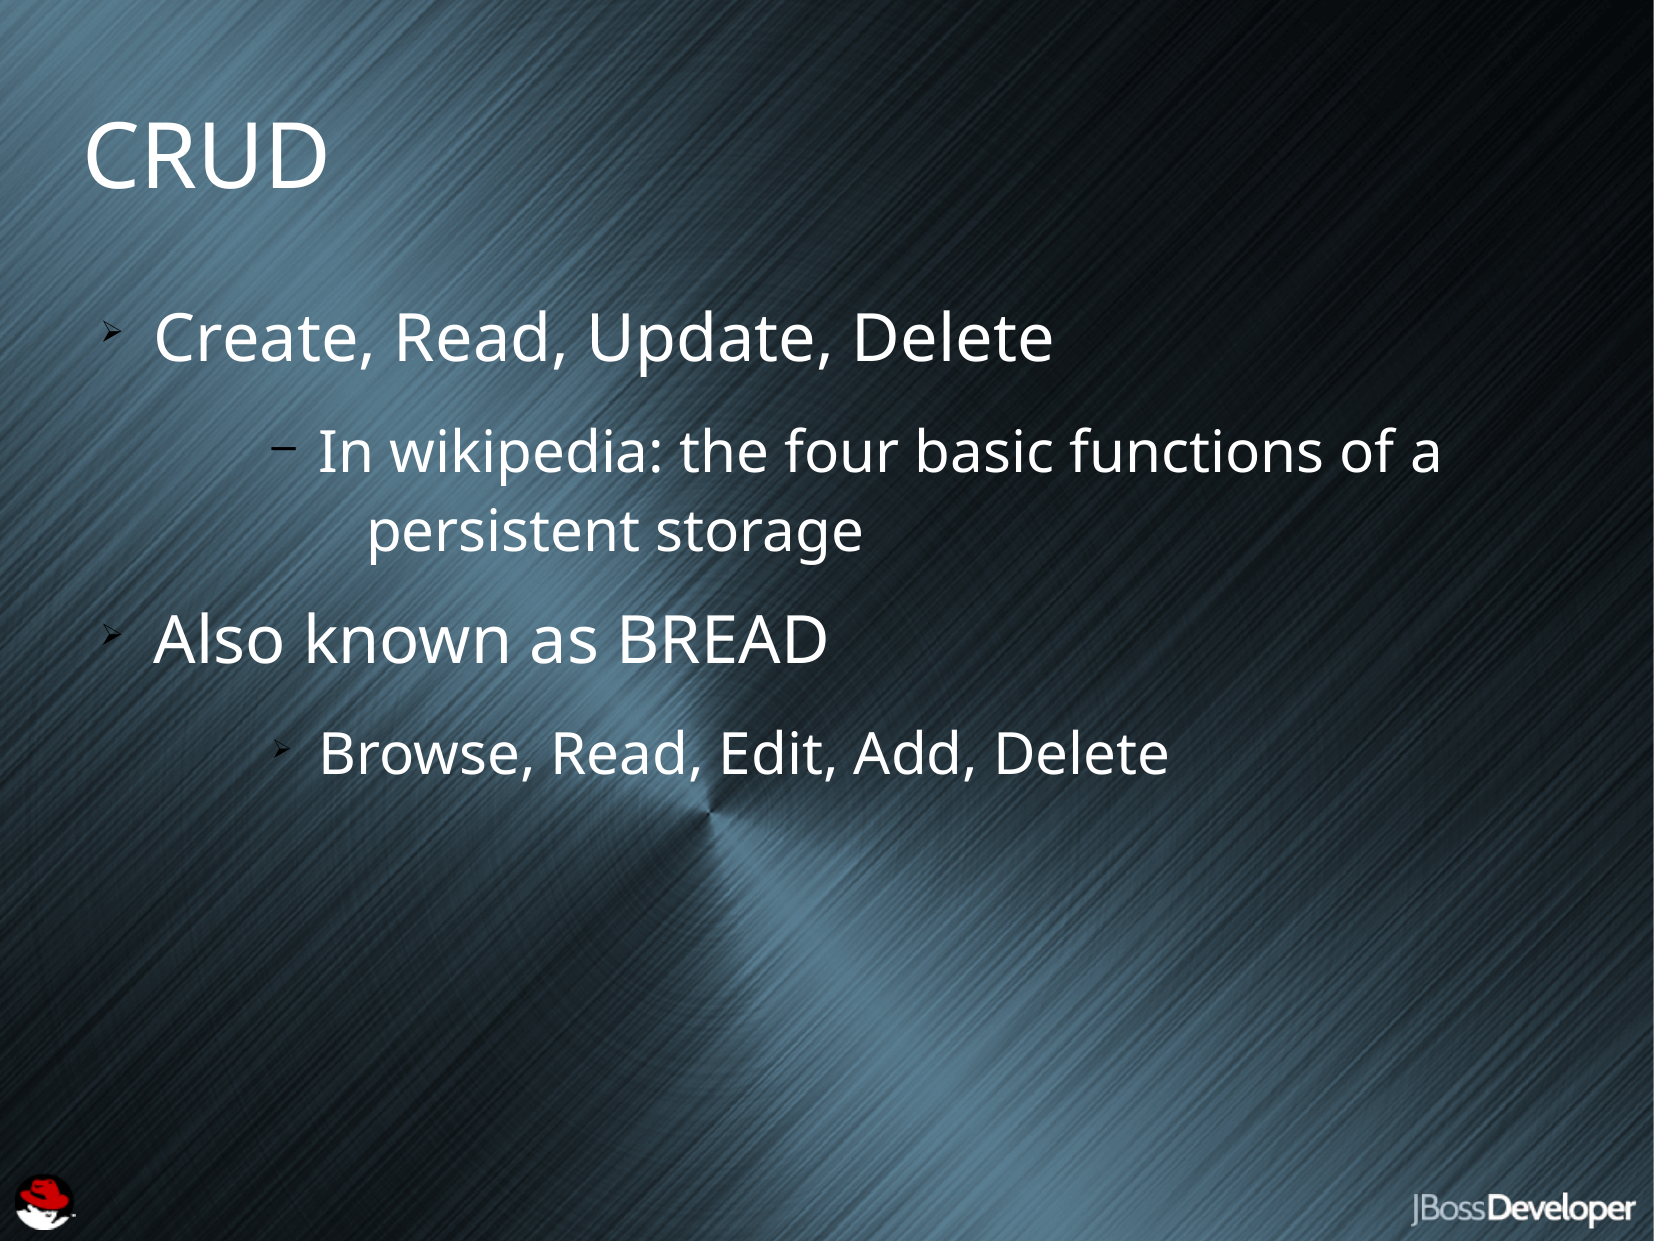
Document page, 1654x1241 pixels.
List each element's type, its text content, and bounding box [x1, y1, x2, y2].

title CRUD [82, 49, 1571, 257]
list Create, Read, Update, Delete In wikipedia: the four basic functions of a persistent storage Also known as BREAD Browse, Read, Edit, Add, Delete [82, 290, 1571, 1109]
picture [0, 0, 1654, 1241]
